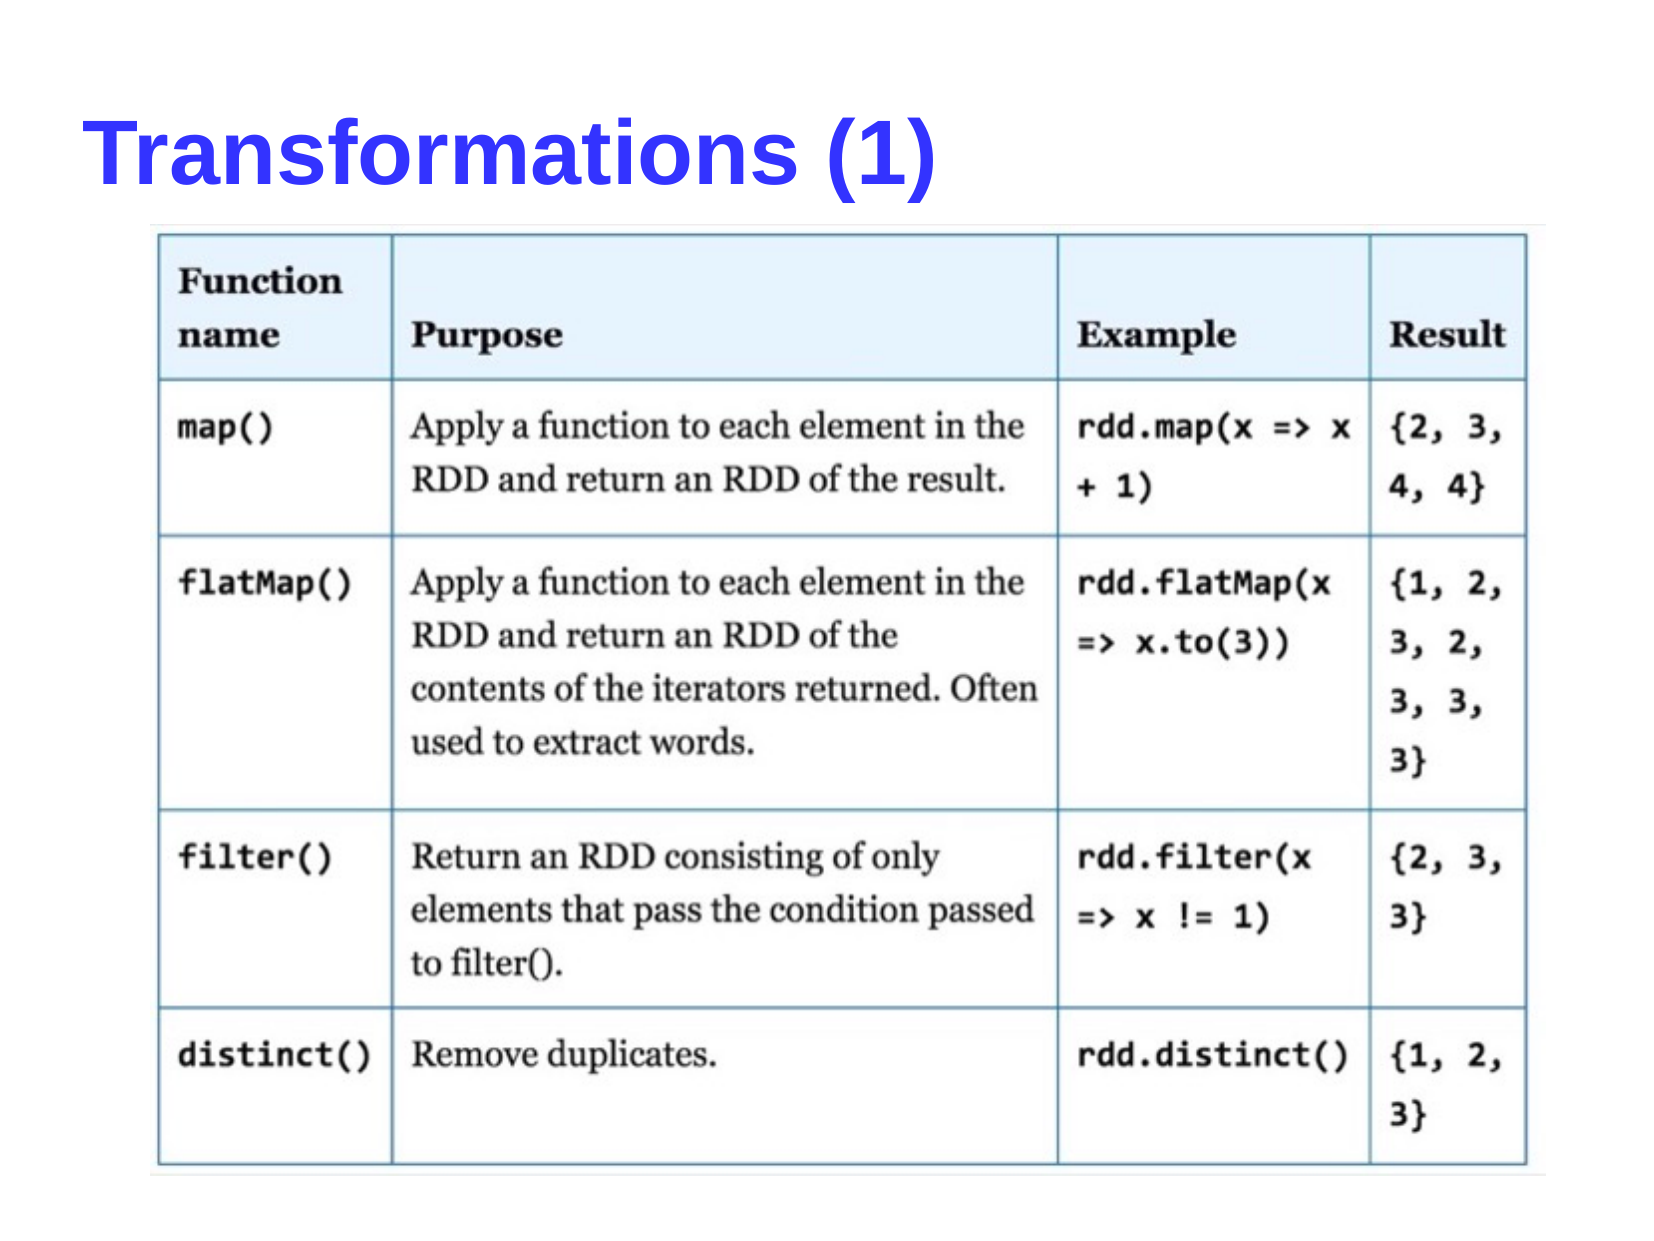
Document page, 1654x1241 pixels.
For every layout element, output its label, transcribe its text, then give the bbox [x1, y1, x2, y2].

picture [150, 224, 1546, 1176]
title Transformations (1) [82, 49, 1571, 257]
